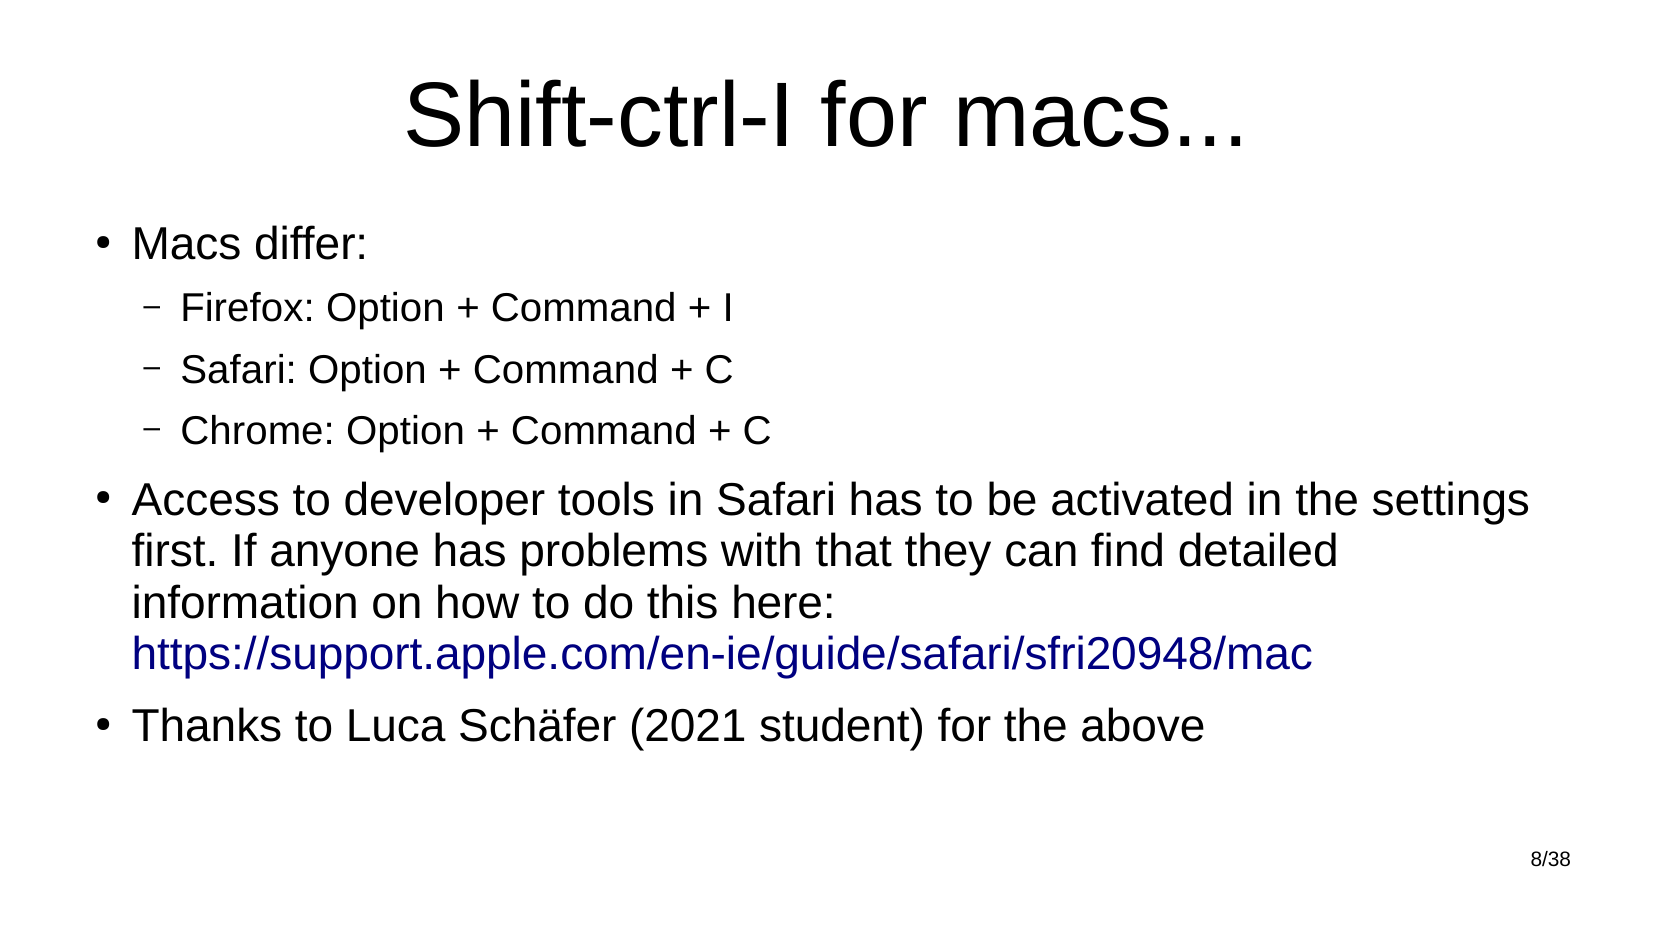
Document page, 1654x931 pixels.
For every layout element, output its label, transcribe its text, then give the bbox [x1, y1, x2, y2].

list Macs differ: Firefox: Option + Command + I Safari: Option + Command + C Chrome: Option + Command + C Access to developer tools in Safari has to be activated in the settings first. If anyone has problems with that they can find detailed information on how to do this here: https://support.apple.com/en-ie/guide/safari/sfri20948/mac Thanks to Luca Schäfer (2021 student) for the above [82, 217, 1571, 758]
title Shift-ctrl-I for macs... [82, 37, 1571, 193]
